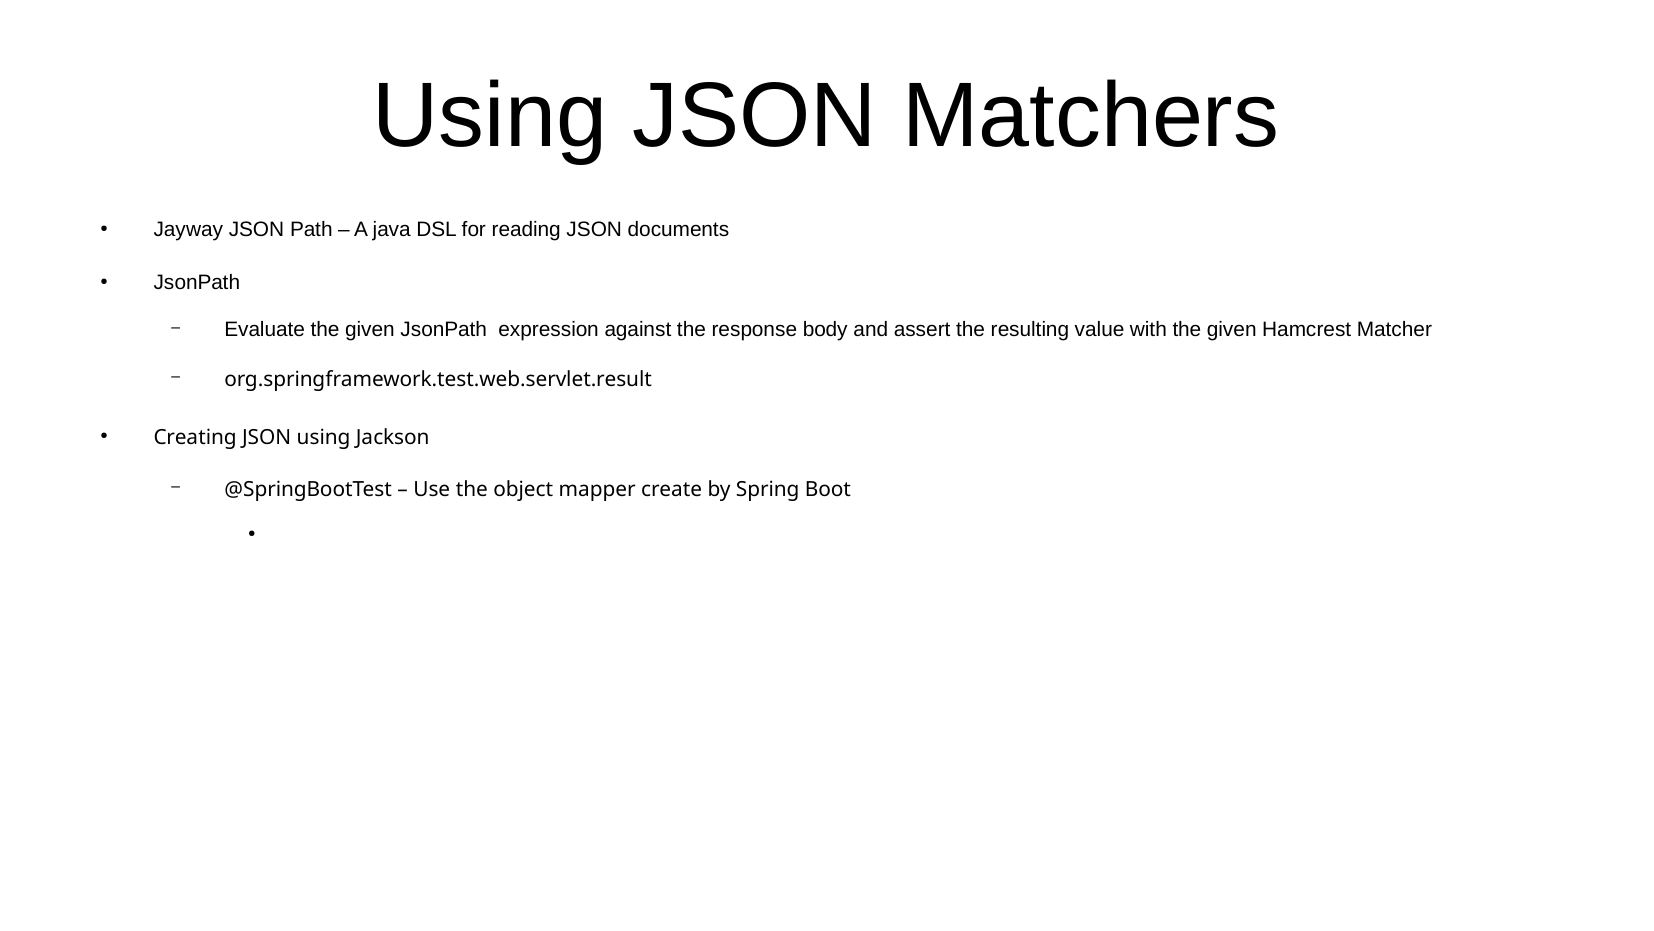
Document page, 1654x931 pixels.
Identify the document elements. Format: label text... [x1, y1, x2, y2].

title Using JSON Matchers [82, 37, 1571, 193]
list Jayway JSON Path – A java DSL for reading JSON documents JsonPath Evaluate the given JsonPath expression against the response body and assert the resulting value with the given Hamcrest Matcher org.springframework.test.web.servlet.result Creating JSON using Jackson @SpringBootTest – Use the object mapper create by Spring Boot [82, 217, 1613, 901]
